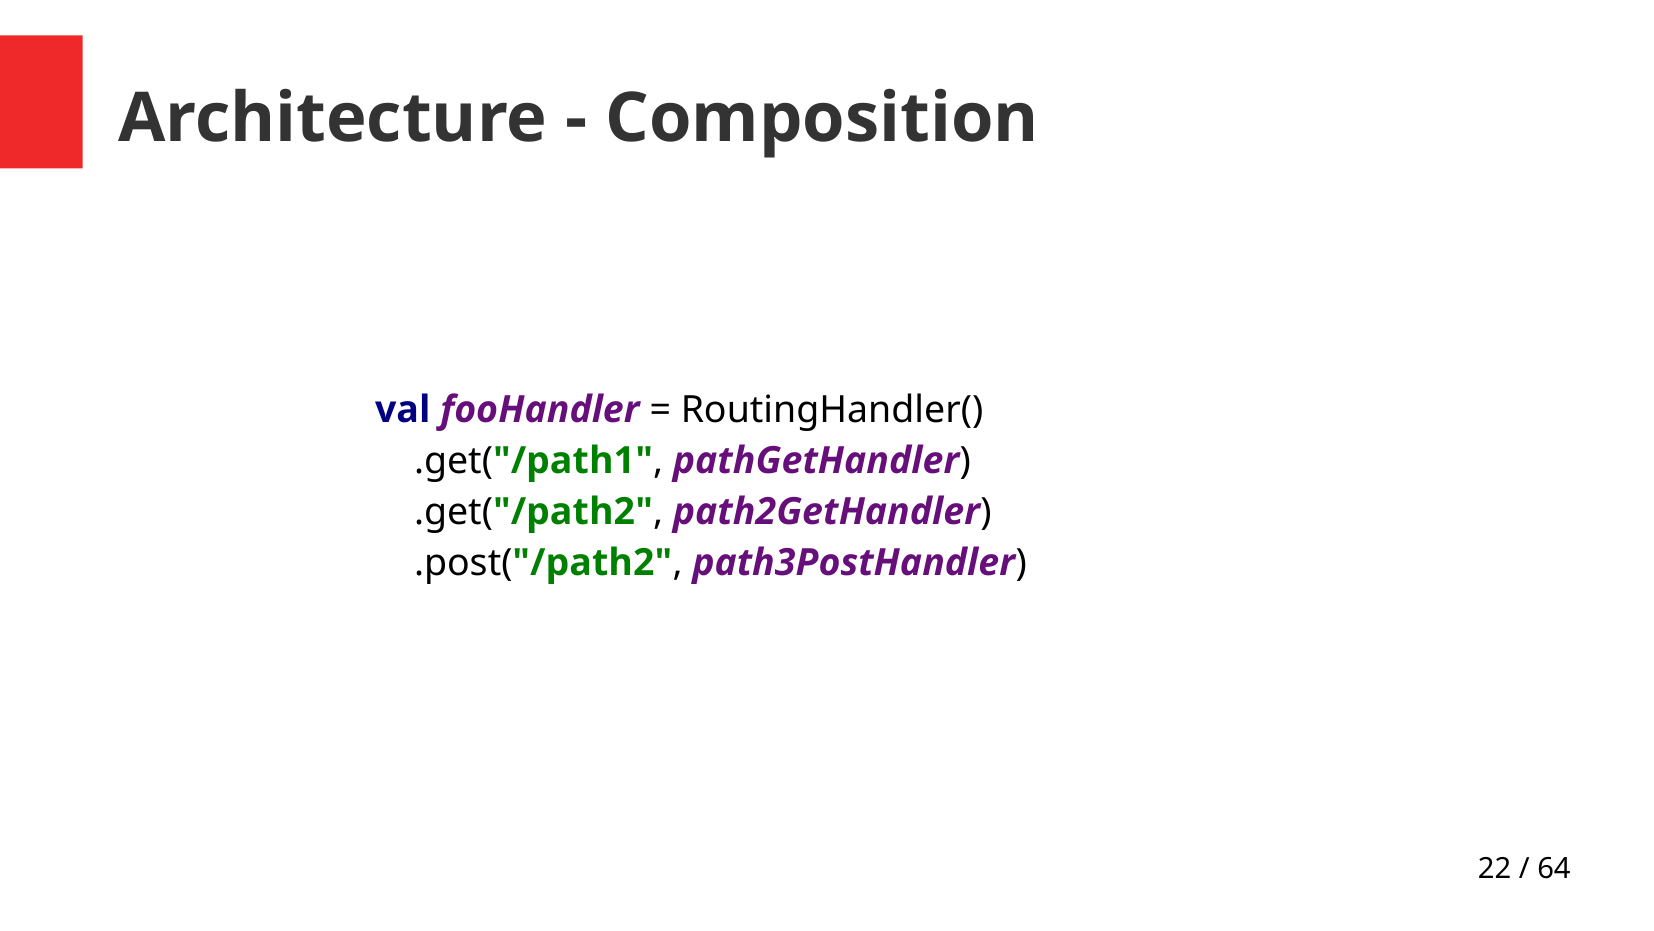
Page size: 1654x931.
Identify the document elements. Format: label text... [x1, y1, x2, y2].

title Architecture - Composition [118, 37, 1571, 193]
text_box val fooHandler = RoutingHandler() .get("/path1", pathGetHandler) .get("/path2", path2GetHandler) .post("/path2", path3PostHandler) [360, 375, 1321, 826]
